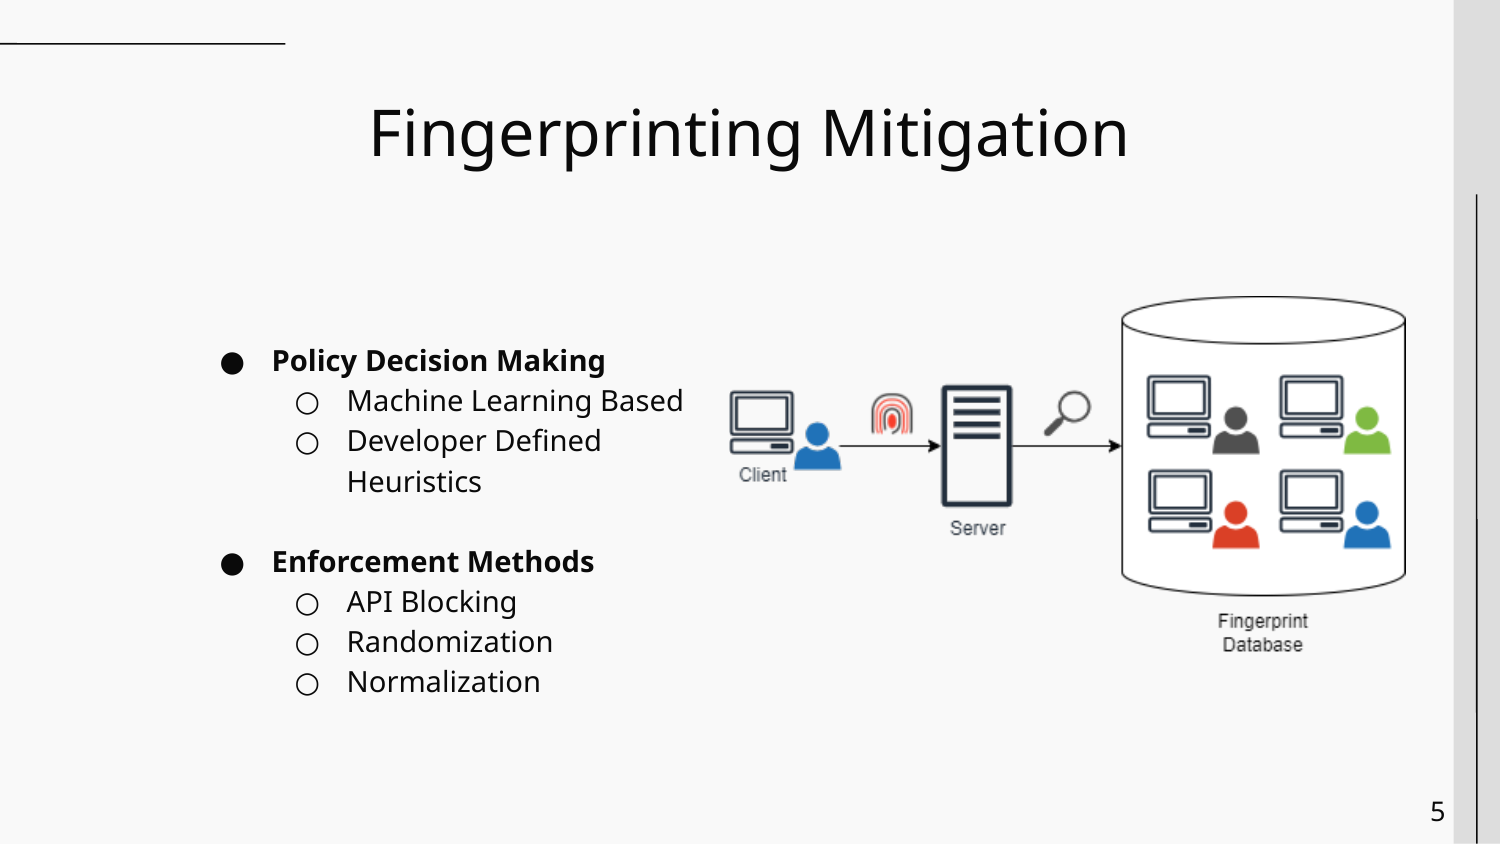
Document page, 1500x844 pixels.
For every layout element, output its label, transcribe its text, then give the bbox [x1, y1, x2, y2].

picture [729, 296, 1406, 658]
title Fingerprinting Mitigation [116, 77, 1383, 168]
subtitle Policy Decision Making Machine Learning Based Developer Defined Heuristics Enforcement Methods API Blocking Randomization Normalization [181, 322, 707, 632]
slide_number <number> [1370, 779, 1461, 844]
